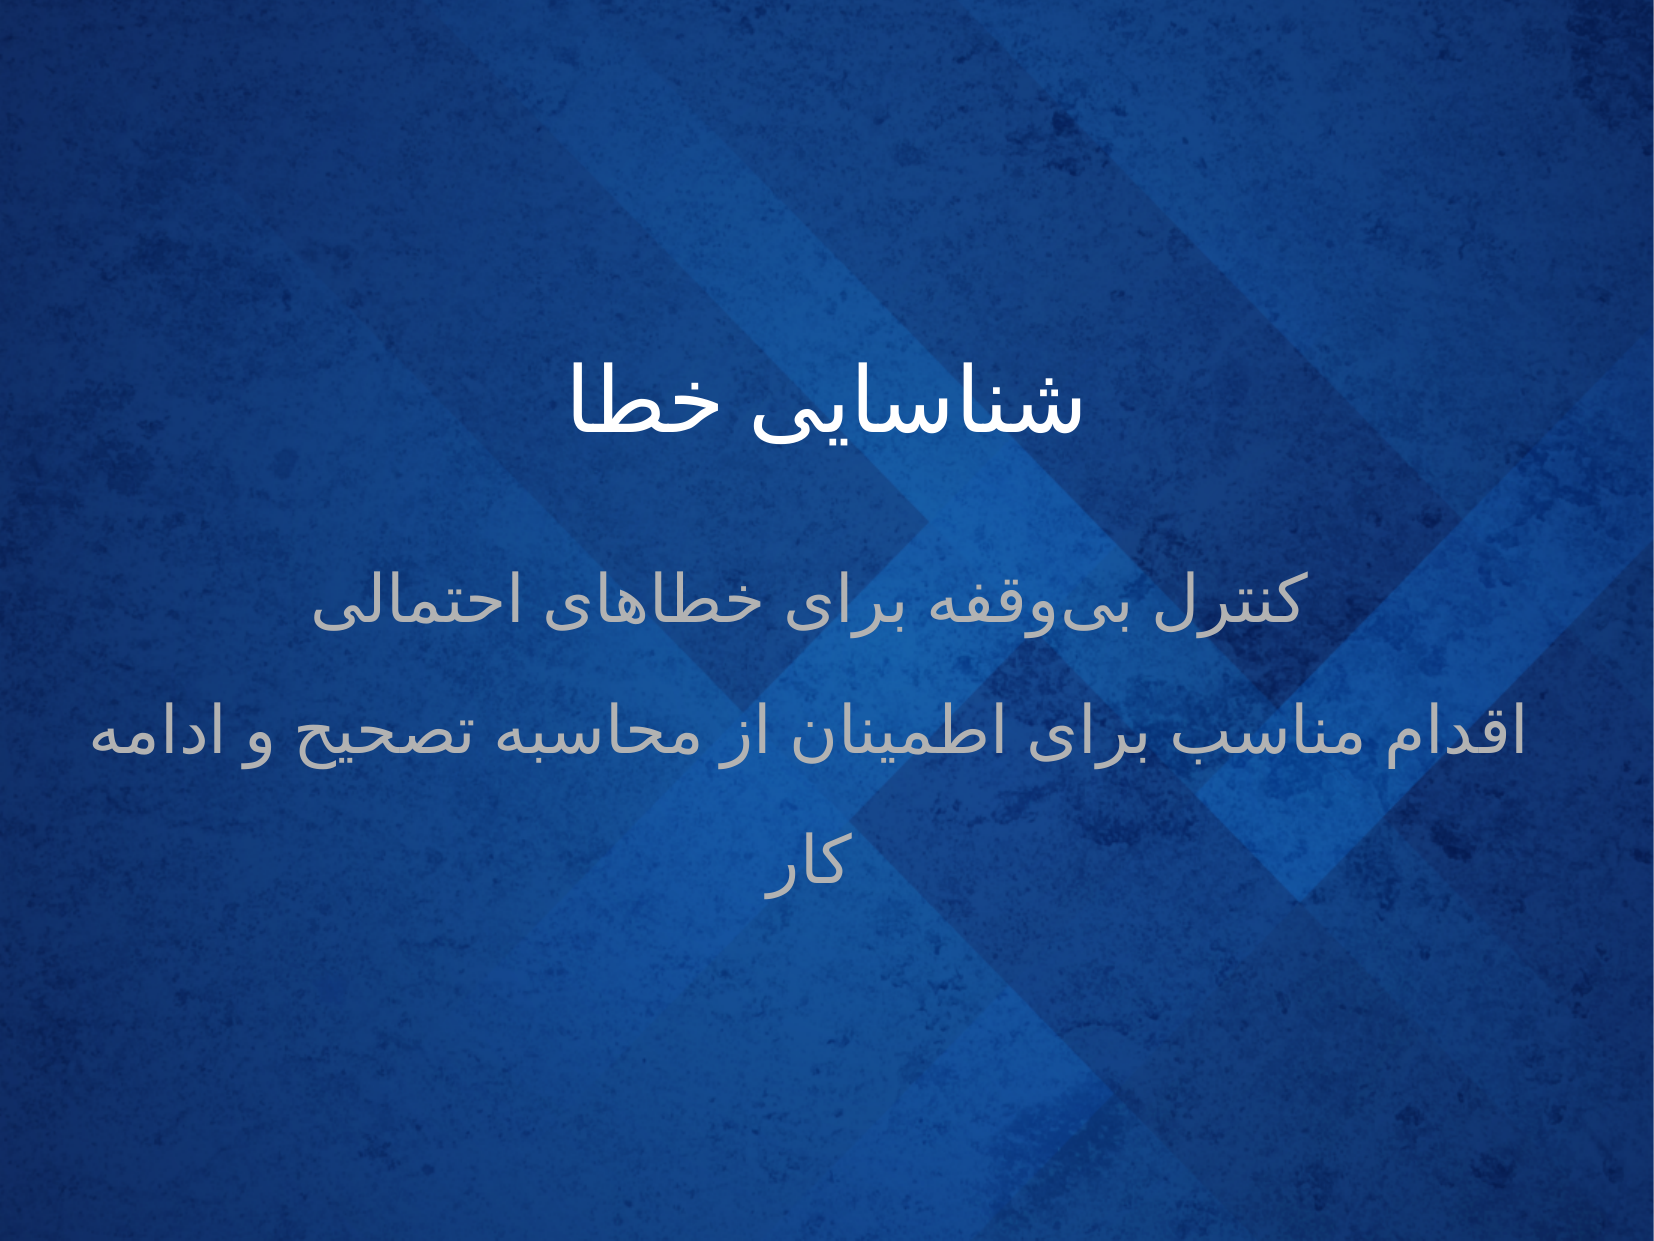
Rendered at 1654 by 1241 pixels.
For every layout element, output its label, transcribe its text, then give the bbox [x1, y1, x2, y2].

subtitle کنترل بی‌وقفه برای خطاهای احتمالی اقدام مناسب برای اطمینان از محاسبه تصحیح و ادامه کار [82, 519, 1538, 1157]
picture [0, 0, 1654, 1241]
title شناسایی خطا [82, 307, 1571, 515]
